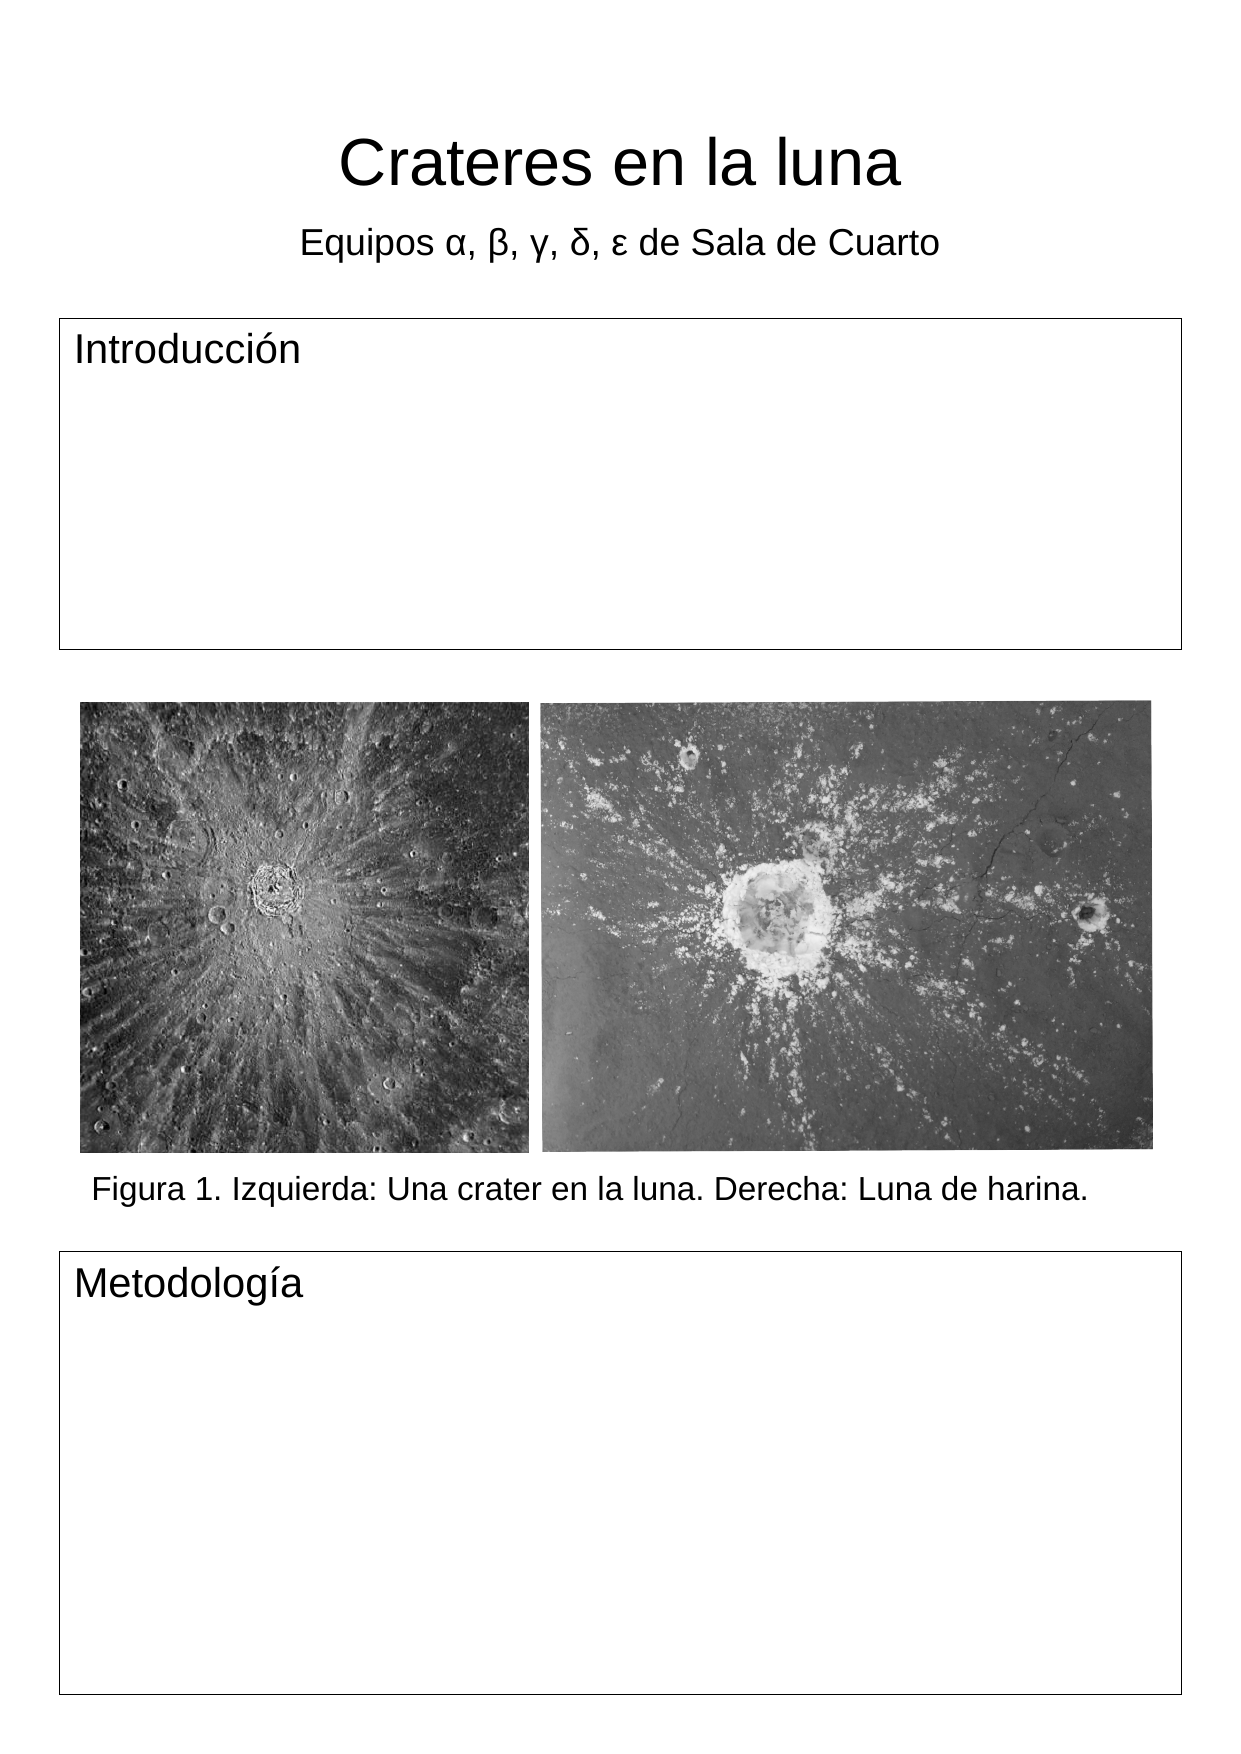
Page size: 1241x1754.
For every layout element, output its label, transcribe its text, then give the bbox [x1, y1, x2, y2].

text_box Figura 1. Izquierda: Una crater en la luna. Derecha: Luna de harina. [76, 1163, 1199, 1223]
text_box Metodología [59, 1251, 1182, 1695]
title Crateres en la luna [115, 124, 1125, 201]
text_box Introducción [59, 318, 1182, 650]
picture [80, 702, 529, 1153]
title Equipos α, β, γ, δ, ε de Sala de Cuarto [115, 204, 1126, 282]
picture [540, 700, 1153, 1152]
